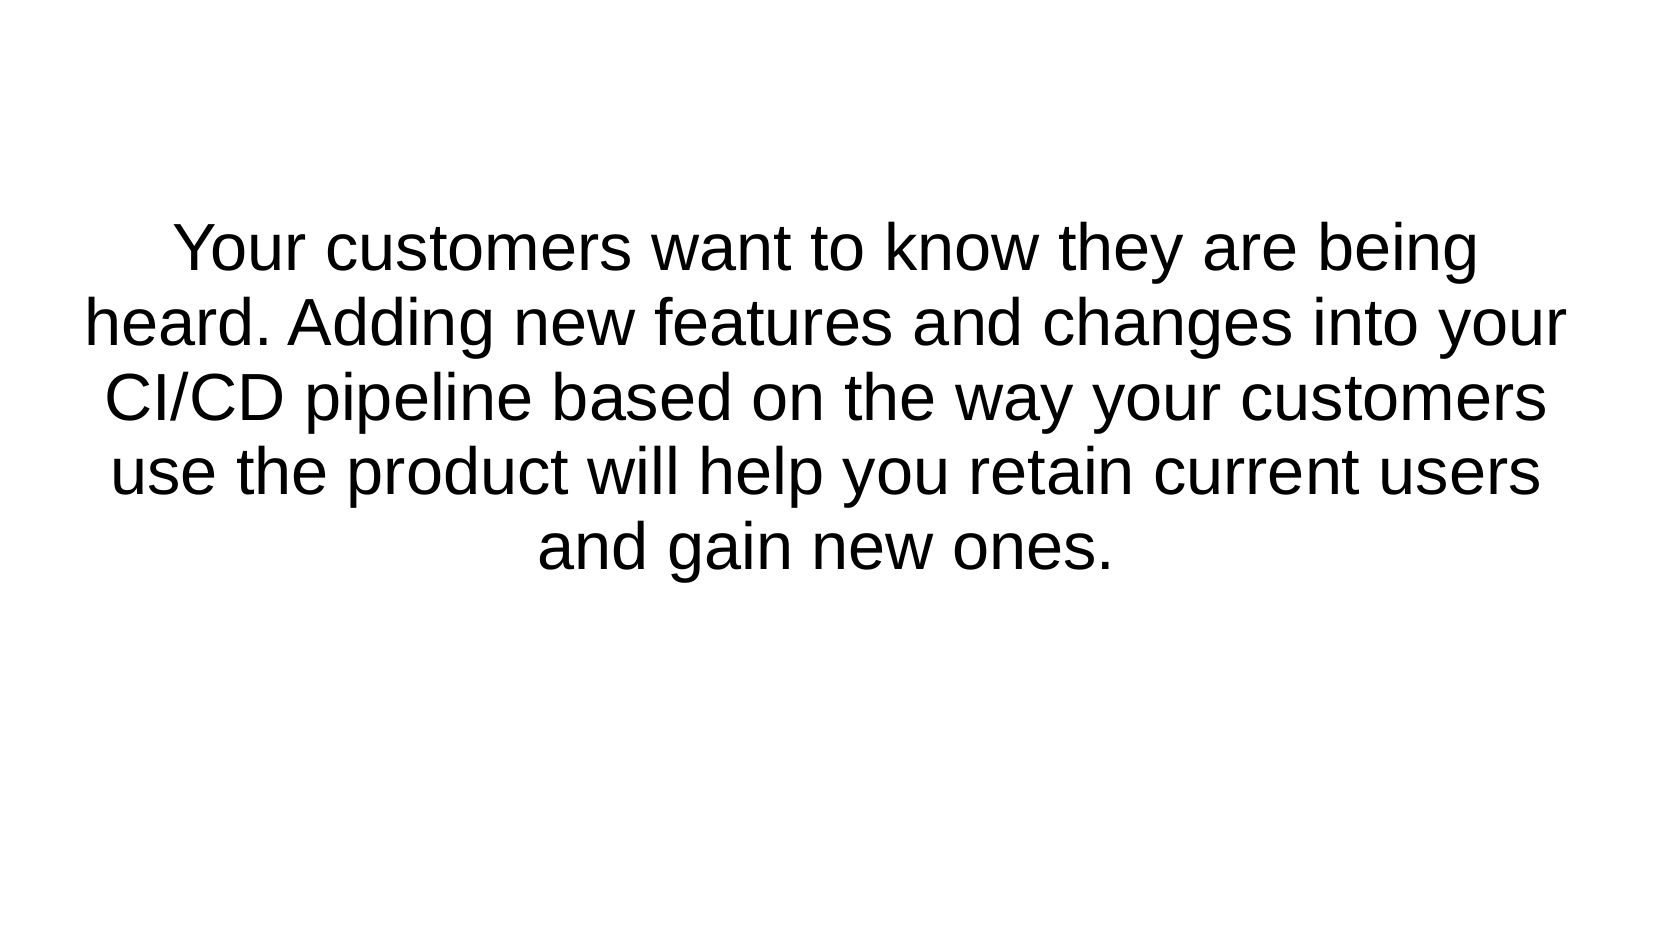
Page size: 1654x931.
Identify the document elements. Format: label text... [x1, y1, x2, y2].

subtitle Your customers want to know they are being heard. Adding new features and changes into your CI/CD pipeline based on the way your customers use the product will help you retain current users and gain new ones. [82, 37, 1571, 757]
